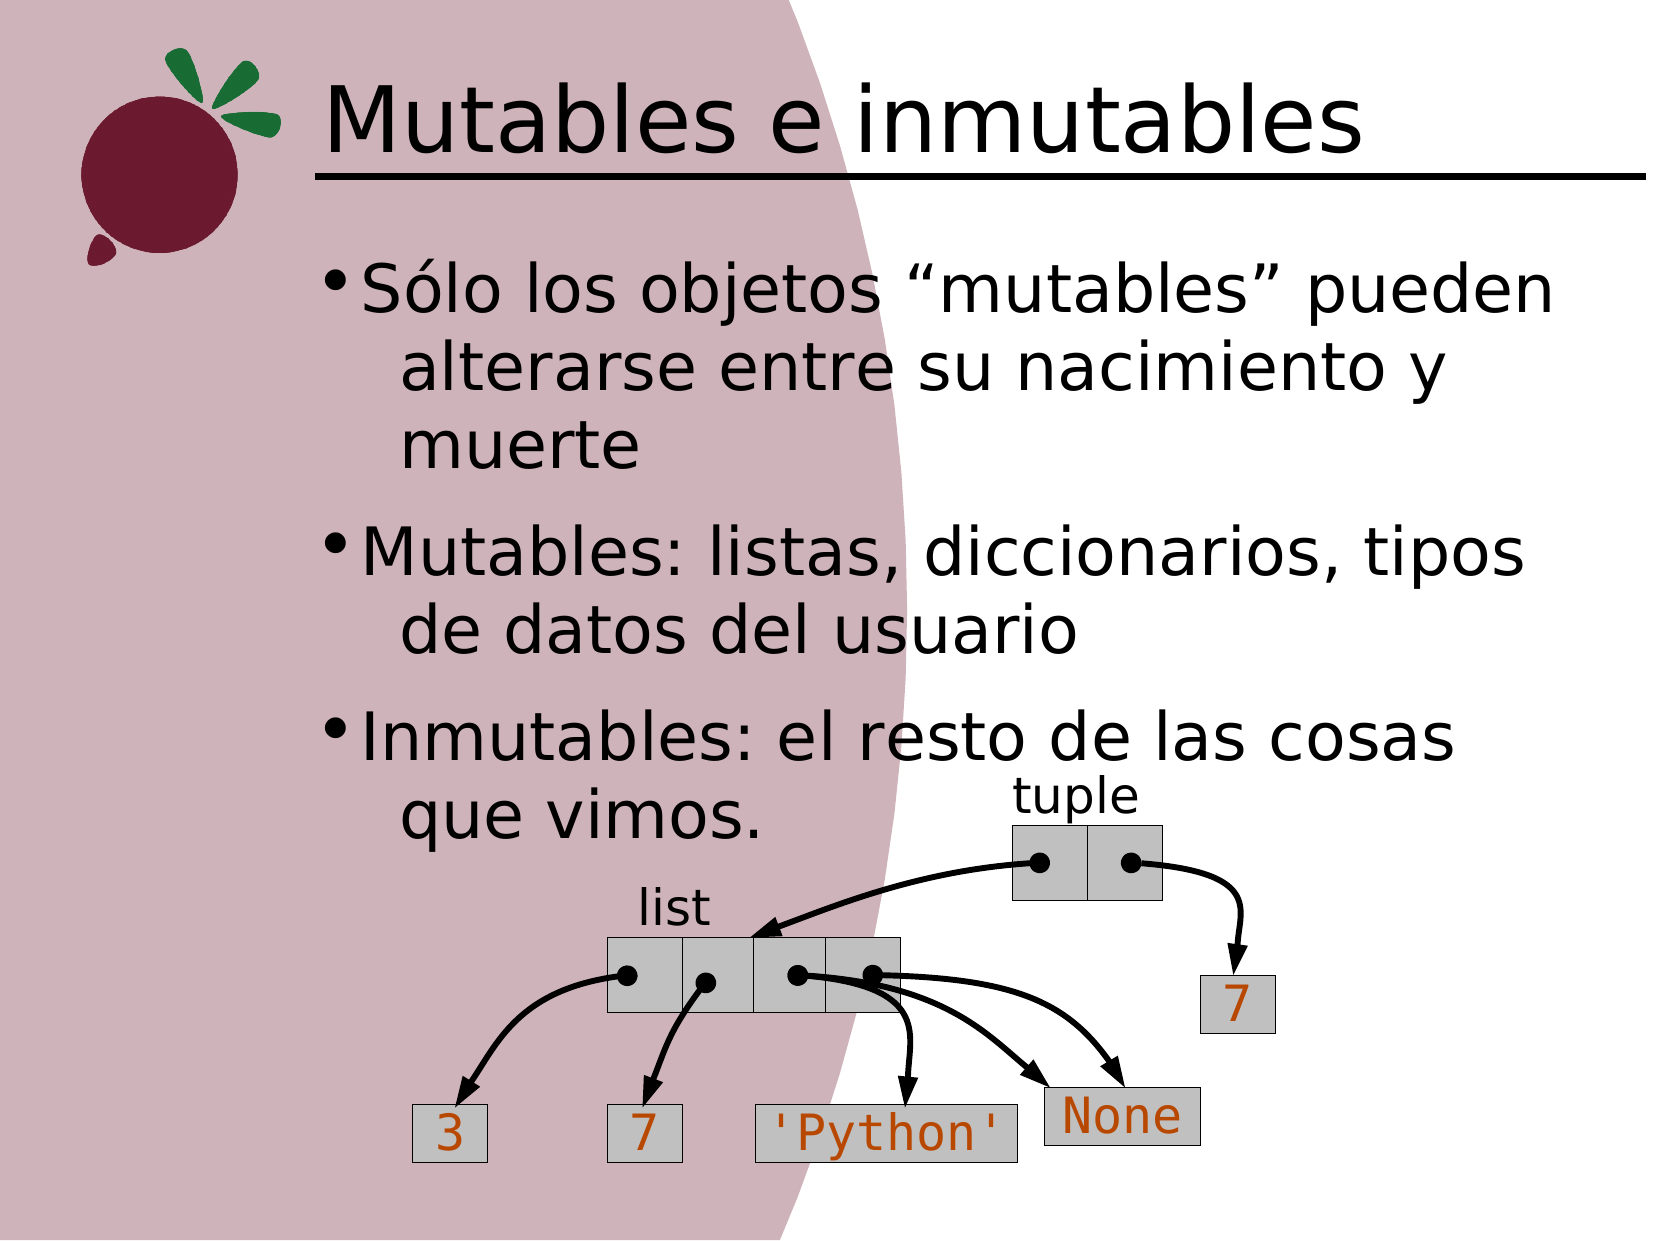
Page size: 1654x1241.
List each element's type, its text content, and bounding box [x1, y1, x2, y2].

text_box 3 [412, 1104, 488, 1163]
text_box list [637, 879, 712, 938]
text_box tuple [1012, 766, 1141, 826]
text_box 7 [1200, 975, 1276, 1034]
title Mutables e inmutables [322, 65, 1565, 177]
text_box [1012, 826, 1087, 901]
text_box 7 [607, 1104, 683, 1163]
text_box [754, 937, 826, 1013]
text_box [683, 937, 753, 1013]
text_box None [1044, 1087, 1201, 1146]
text_box [607, 937, 682, 1013]
text_box 'Python' [755, 1104, 1018, 1163]
list Sólo los objetos “mutables” pueden alterarse entre su nacimiento y muerte Mutables: listas, diccionarios, tipos de datos del usuario Inmutables: el resto de las cosas que vimos. [322, 250, 1565, 1175]
text_box [1088, 825, 1163, 901]
picture [81, 48, 281, 266]
